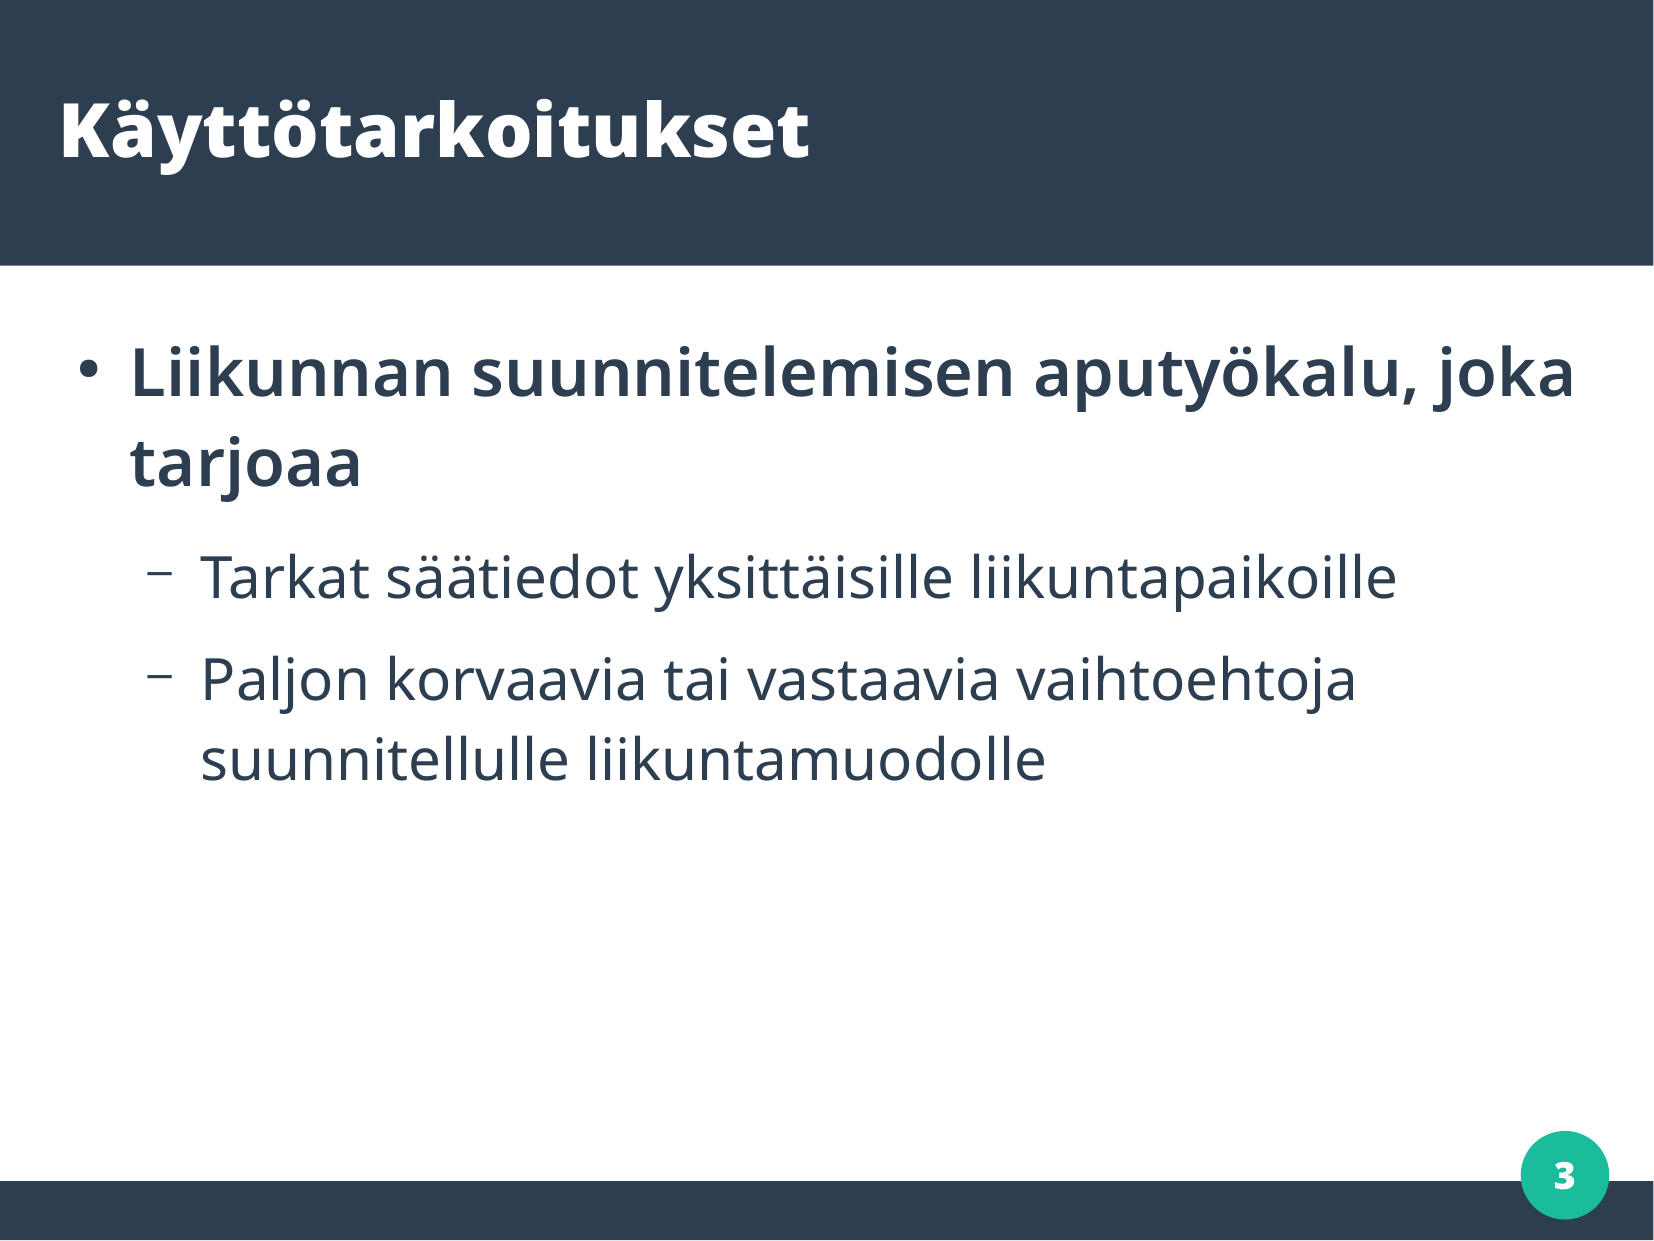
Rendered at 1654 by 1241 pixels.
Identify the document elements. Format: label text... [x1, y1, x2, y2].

title Käyttötarkoitukset [59, 49, 1595, 207]
list Liikunnan suunnitelemisen aputyökalu, joka tarjoaa Tarkat säätiedot yksittäisille liikuntapaikoille Paljon korvaavia tai vastaavia vaihtoehtoja suunnitellulle liikuntamuodolle [59, 324, 1595, 1152]
